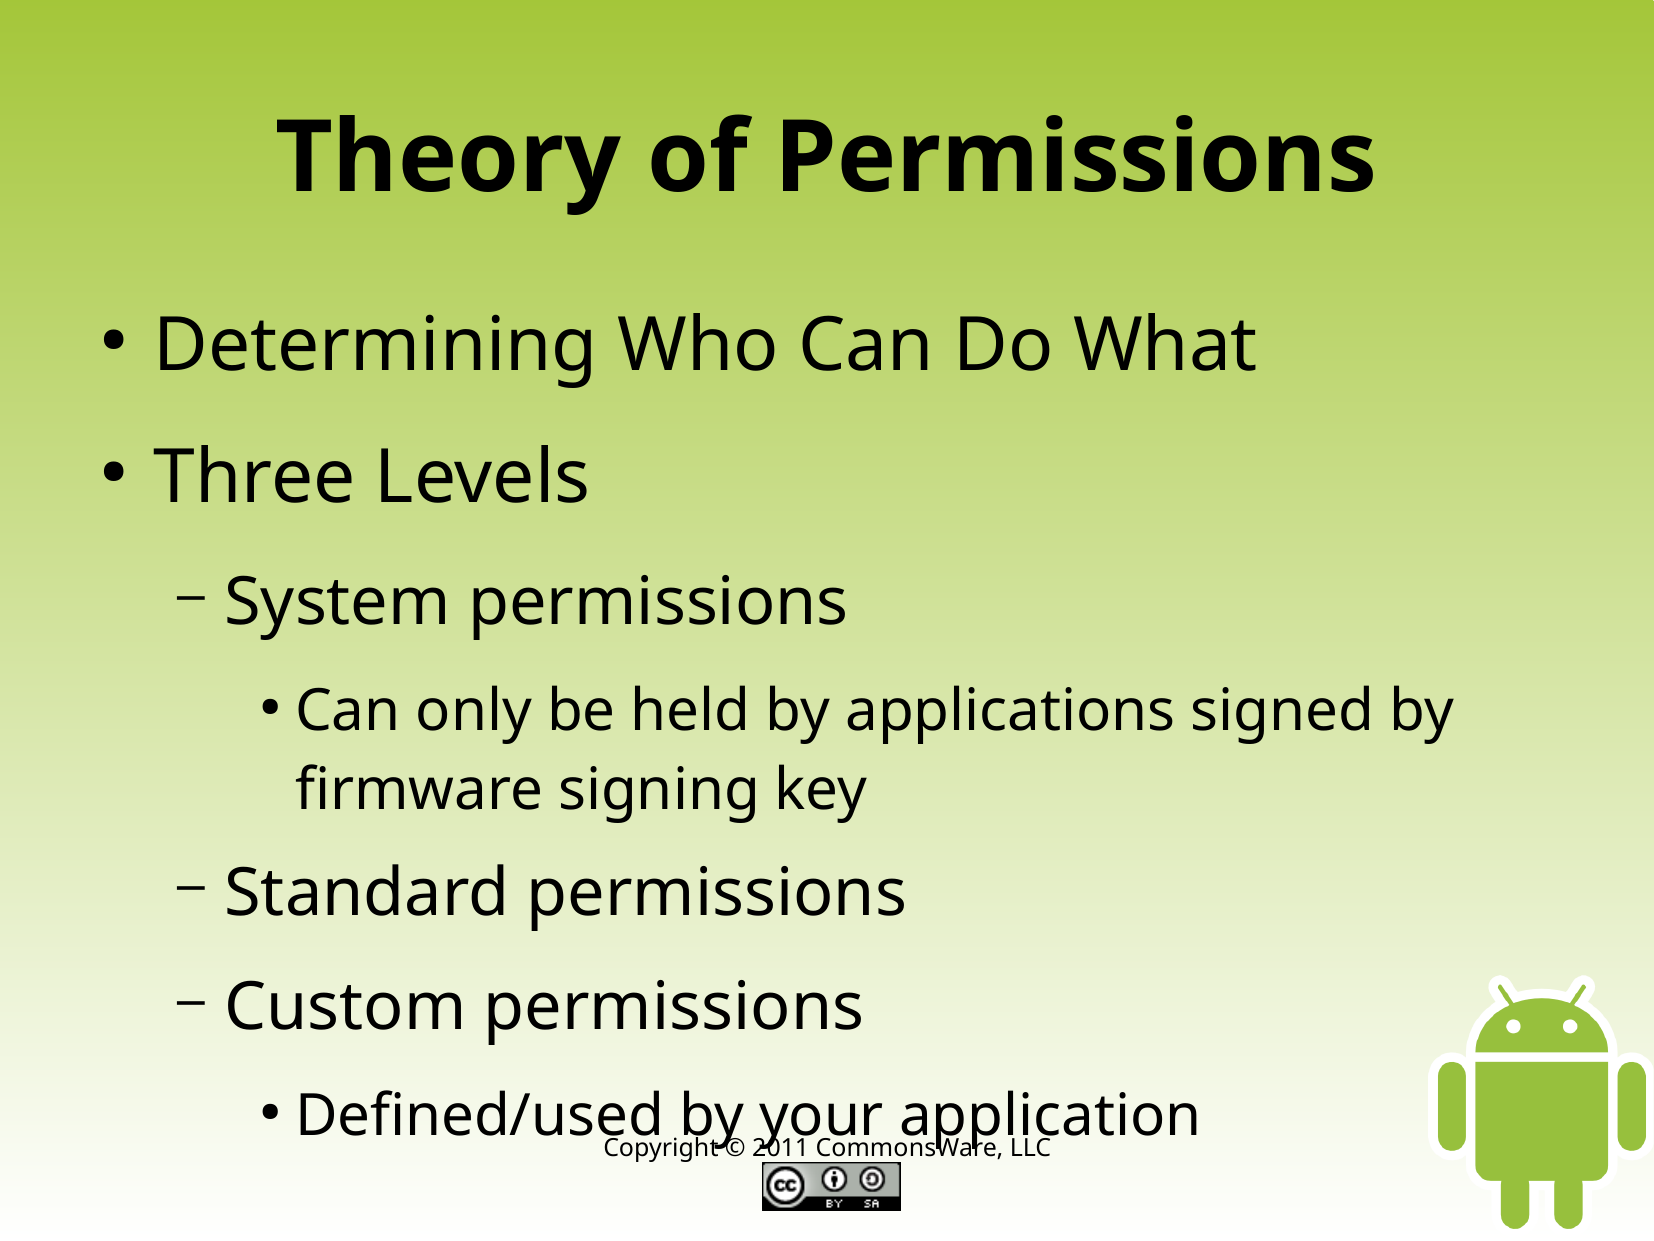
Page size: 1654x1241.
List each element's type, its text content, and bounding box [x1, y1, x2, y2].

list Determining Who Can Do What Three Levels System permissions Can only be held by applications signed by firmware signing key Standard permissions Custom permissions Defined/used by your application [82, 290, 1571, 1109]
title Theory of Permissions [82, 49, 1571, 257]
picture [1428, 975, 1654, 1238]
picture [762, 1162, 901, 1211]
